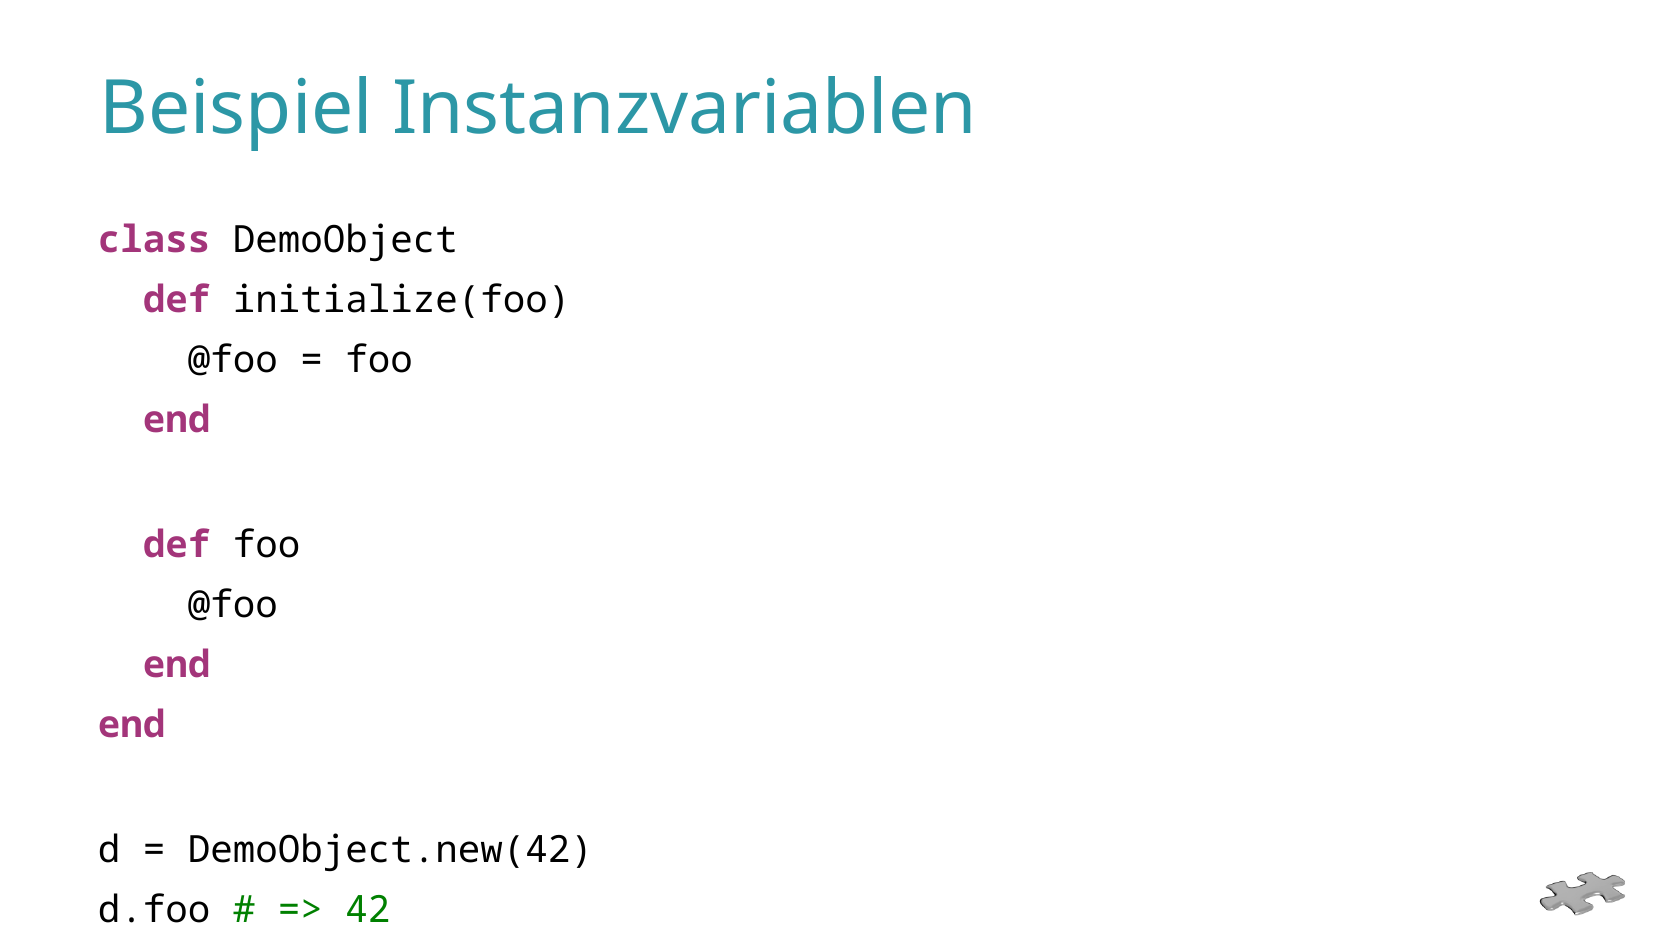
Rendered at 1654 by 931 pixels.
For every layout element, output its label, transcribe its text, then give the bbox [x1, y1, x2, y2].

title Beispiel Instanzvariablen [99, 54, 1535, 154]
picture [1539, 871, 1626, 916]
list class DemoObject def initialize(foo) @foo = foo end def foo @foo end end d = DemoObject.new(42) d.foo # => 42 [97, 212, 1543, 858]
